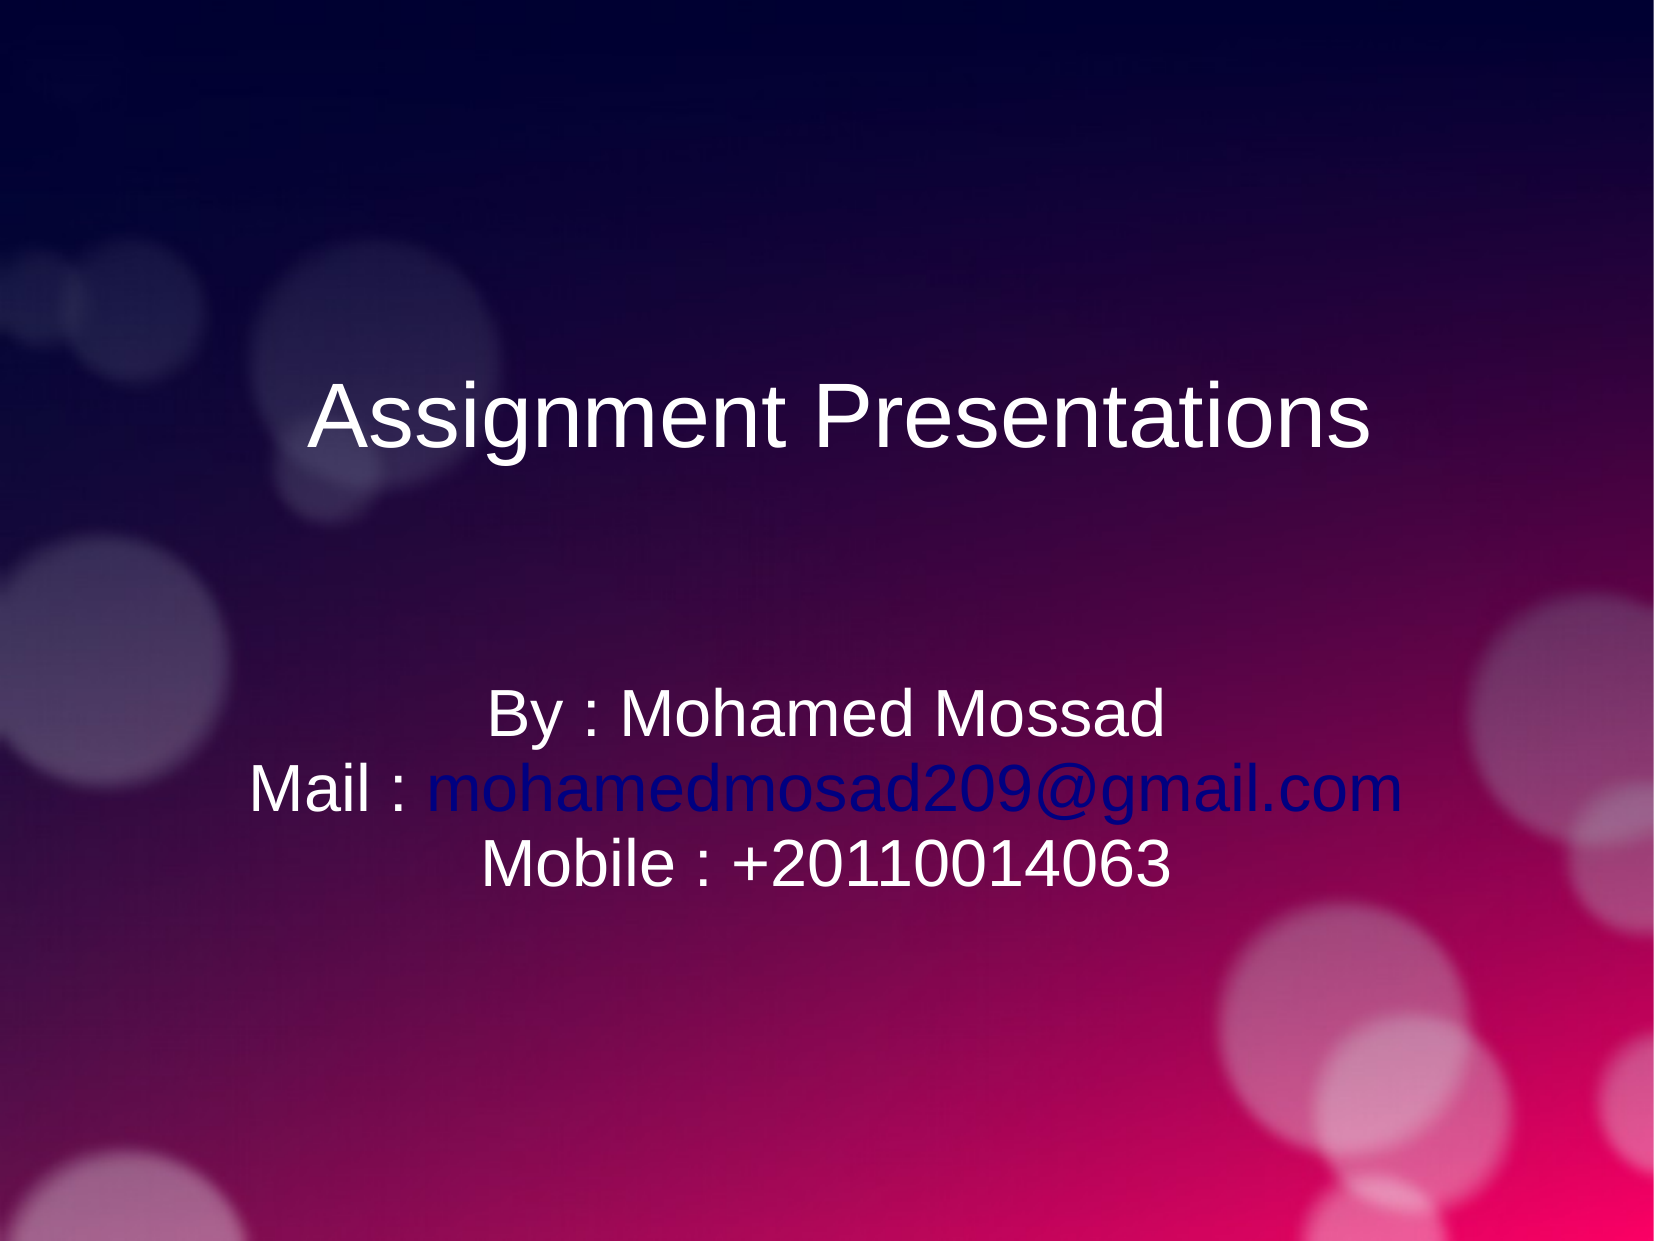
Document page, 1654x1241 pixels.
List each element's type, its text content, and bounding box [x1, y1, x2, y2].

picture [0, 0, 1654, 1241]
subtitle By : Mohamed Mossad Mail : mohamedmosad209@gmail.com Mobile : +20110014063 [82, 566, 1571, 1010]
title Assignment Presentations [82, 312, 1571, 520]
